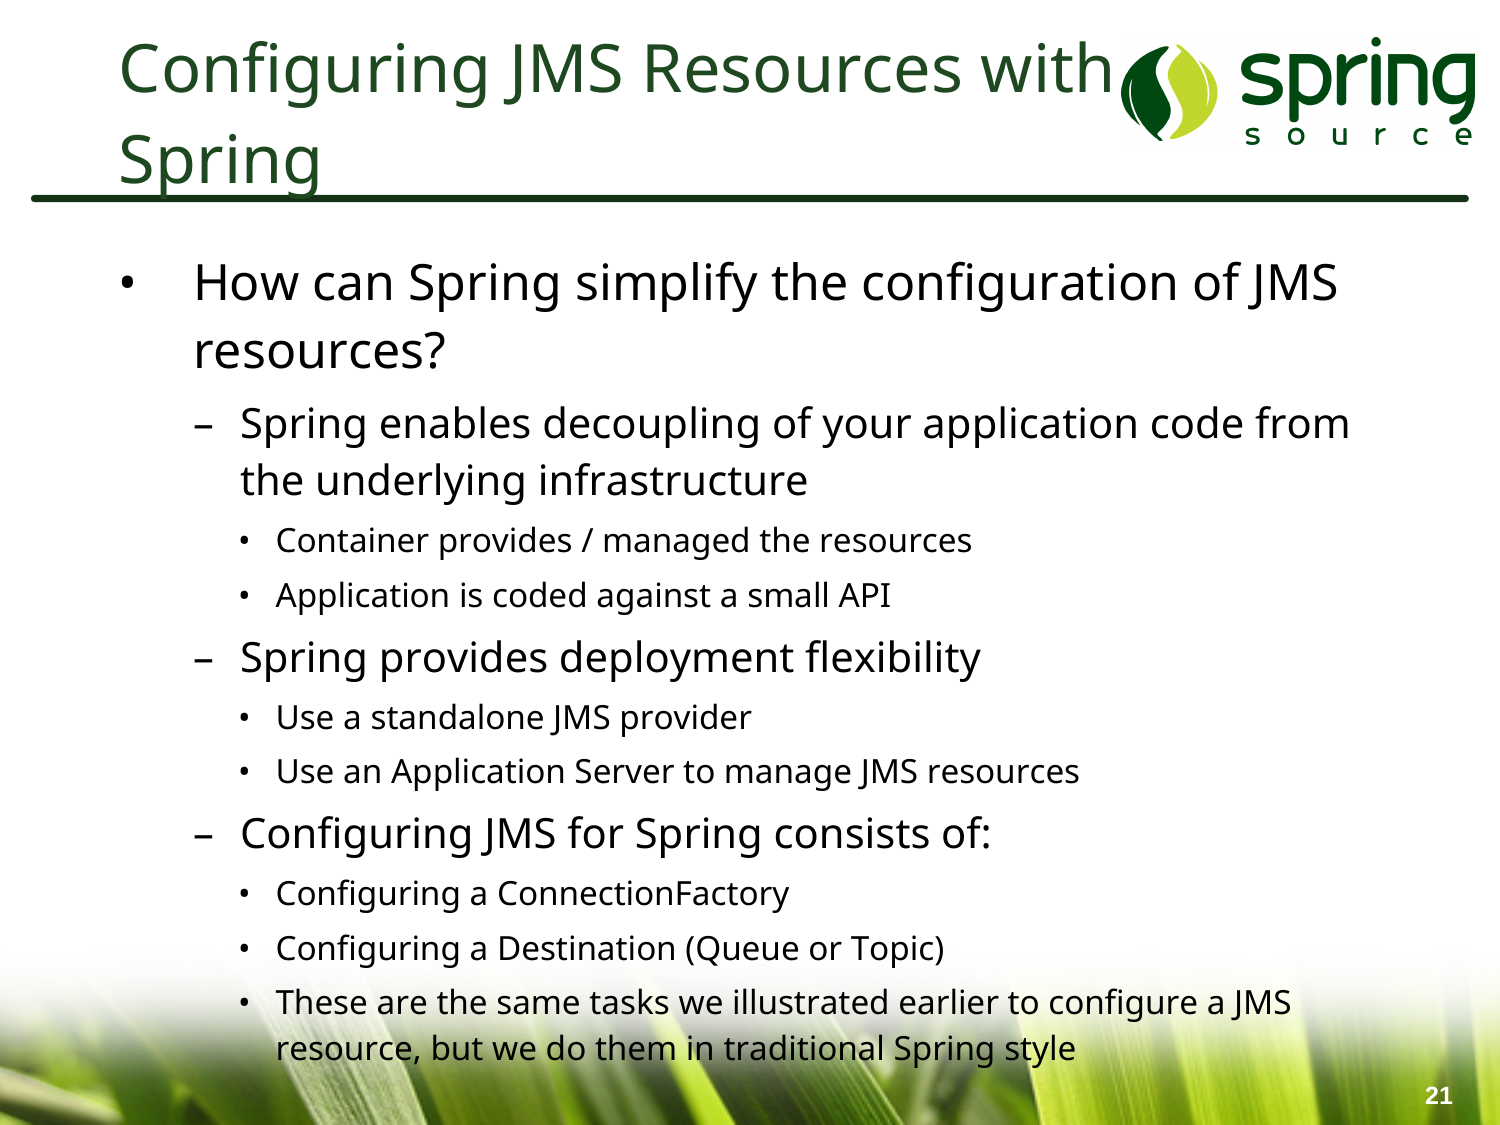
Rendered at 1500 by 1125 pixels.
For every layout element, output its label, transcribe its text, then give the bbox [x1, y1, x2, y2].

picture [0, 944, 1500, 1125]
title Configuring JMS Resources with Spring [103, 13, 1137, 191]
picture [1137, 37, 1475, 145]
list How can Spring simplify the configuration of JMS resources? Spring enables decoupling of your application code from the underlying infrastructure Container provides / managed the resources Application is coded against a small API Spring provides deployment flexibility Use a standalone JMS provider Use an Application Server to manage JMS resources Configuring JMS for Spring consists of: Configuring a ConnectionFactory Configuring a Destination (Queue or Topic) These are the same tasks we illustrated earlier to configure a JMS resource, but we do them in traditional Spring style [103, 239, 1394, 1073]
